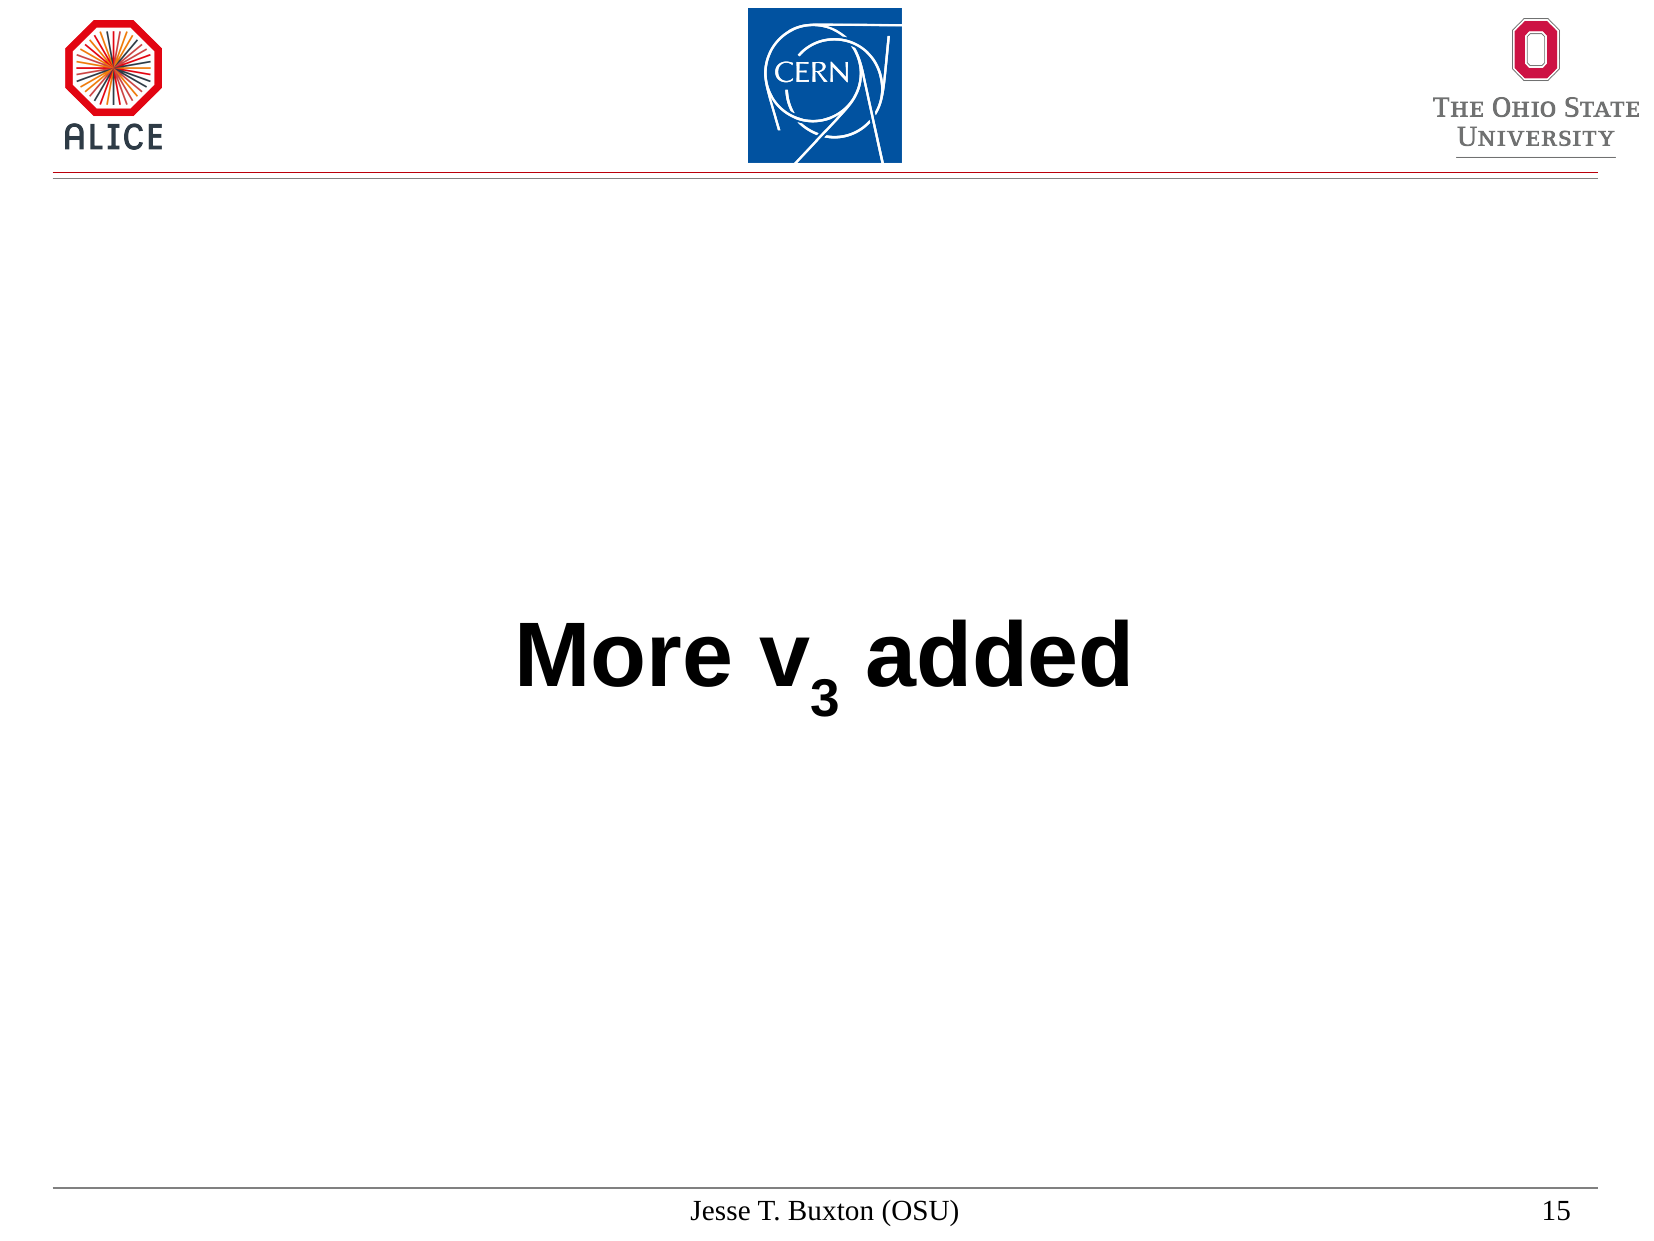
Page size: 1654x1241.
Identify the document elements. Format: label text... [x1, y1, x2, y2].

picture [65, 20, 162, 150]
picture [748, 8, 902, 163]
title More v3 added [137, 580, 1513, 751]
picture [1430, 5, 1642, 171]
